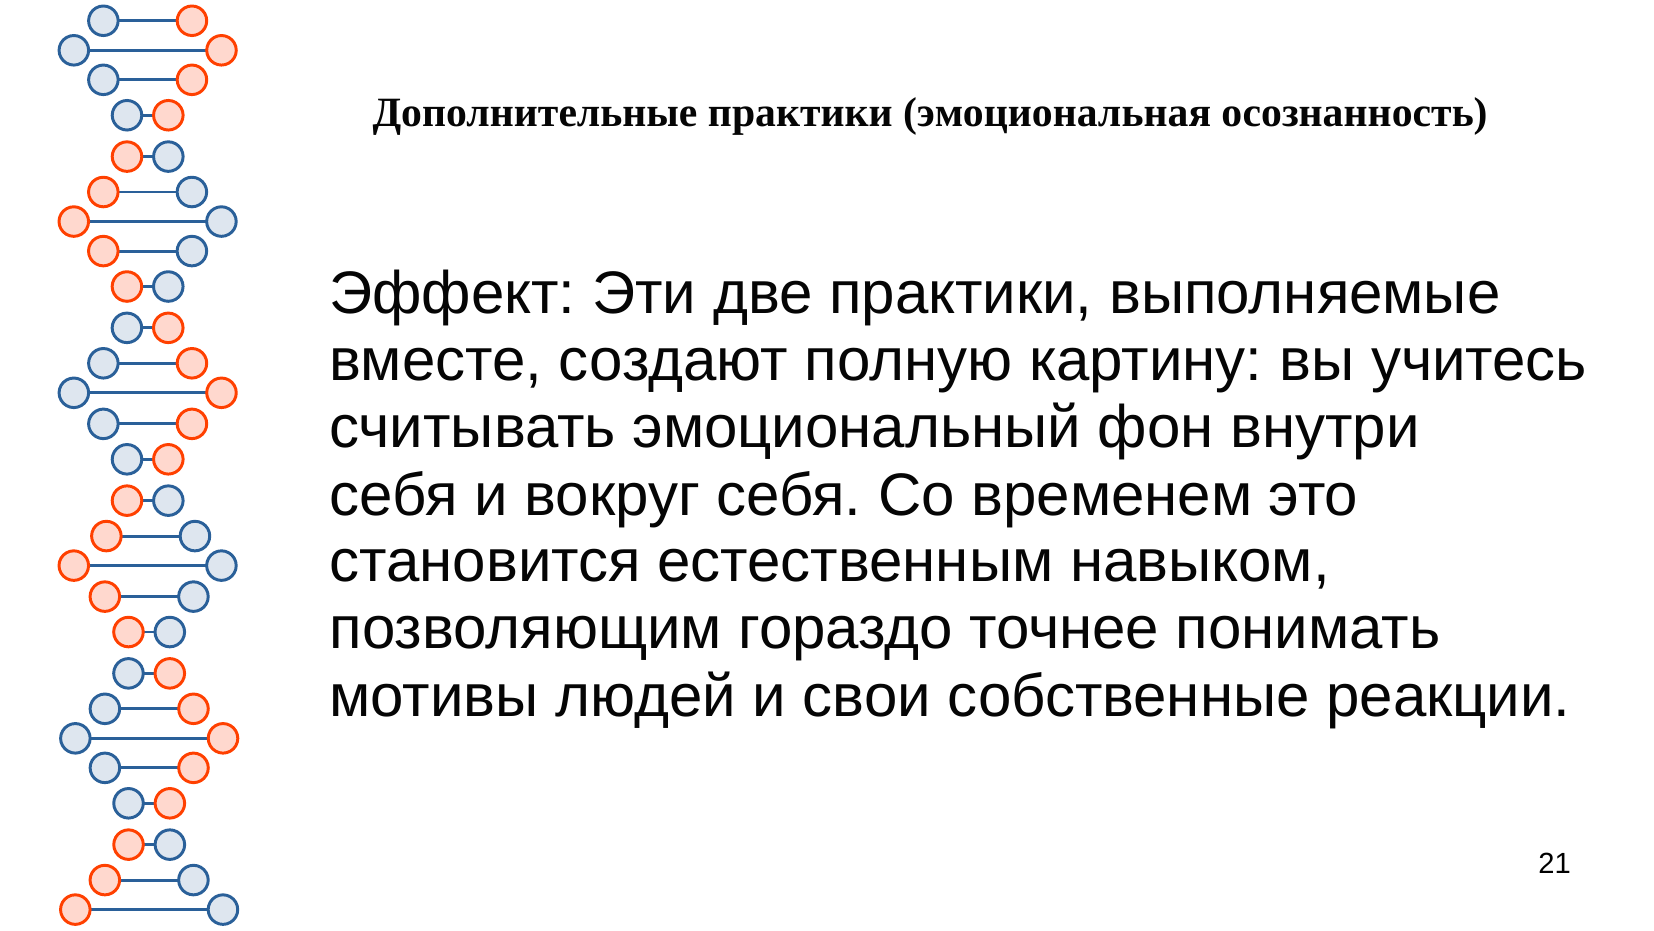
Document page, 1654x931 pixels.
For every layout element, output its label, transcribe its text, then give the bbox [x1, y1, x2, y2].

title Дополнительные практики (эмоциональная осознанность) [265, 35, 1595, 189]
list Эффект: Эти две практики, выполняемые вместе, создают полную картину: вы учитесь считывать эмоциональный фон внутри себя и вокруг себя. Со временем это становится естественным навыком, позволяющим гораздо точнее понимать мотивы людей и свои собственные реакции. [265, 224, 1595, 764]
